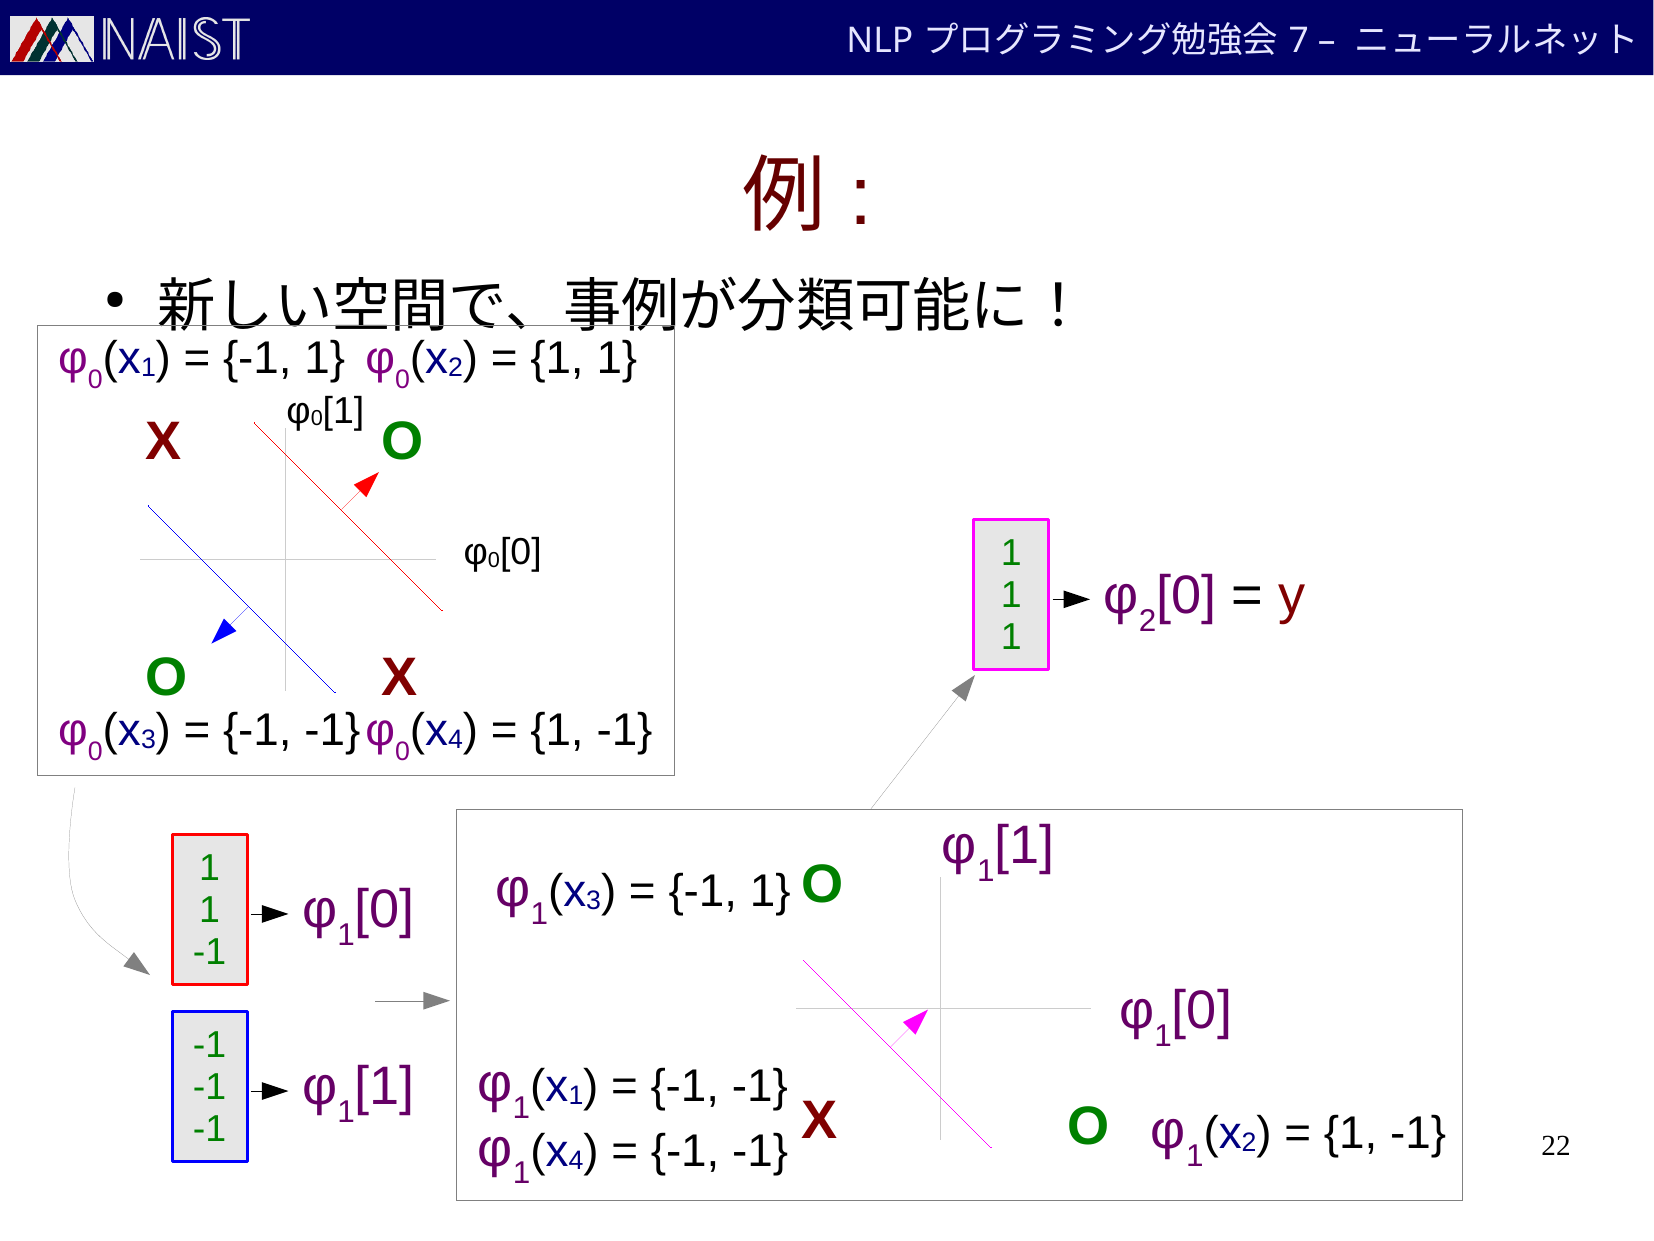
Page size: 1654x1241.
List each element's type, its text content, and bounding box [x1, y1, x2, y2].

text_box φ0(x1) = {-1, 1} [43, 326, 361, 406]
title 例: [75, 92, 1564, 285]
text_box φ0(x3) = {-1, -1} [43, 696, 376, 775]
text_box φ0(x4) = {1, -1} [376, 696, 668, 775]
text_box 1 1 -1 [172, 834, 248, 985]
text_box φ0[0] [448, 523, 557, 593]
text_box φ1[1] [927, 810, 1070, 896]
text_box φ1[0] [287, 871, 430, 965]
text_box φ0(x2) = {1, 1} [361, 326, 653, 406]
text_box X [786, 1082, 853, 1158]
text_box -1 -1 -1 [172, 1011, 248, 1162]
text_box O [1052, 1088, 1125, 1164]
text_box X [367, 639, 434, 696]
text_box φ1(x3) = {-1, 1} [480, 849, 806, 939]
text_box O [130, 639, 203, 696]
text_box X [130, 406, 197, 479]
picture [102, 17, 251, 60]
text_box φ0[1] [271, 381, 380, 452]
text_box 1 1 1 [973, 519, 1049, 670]
text_box φ1(x2) = {1, -1} [1136, 1091, 1461, 1181]
text_box φ1[1] [287, 1048, 430, 1142]
text_box O [367, 406, 440, 479]
text_box φ1[0] [1104, 972, 1247, 1061]
text_box φ1(x4) = {-1, -1} [462, 1109, 803, 1199]
text_box φ2[0] = y [1089, 556, 1321, 651]
list 新しい空間で、事例が分類可能に！ [86, 258, 1576, 324]
picture [10, 16, 94, 62]
text_box φ1(x1) = {-1, -1} [462, 1044, 803, 1109]
text_box O [786, 846, 859, 922]
